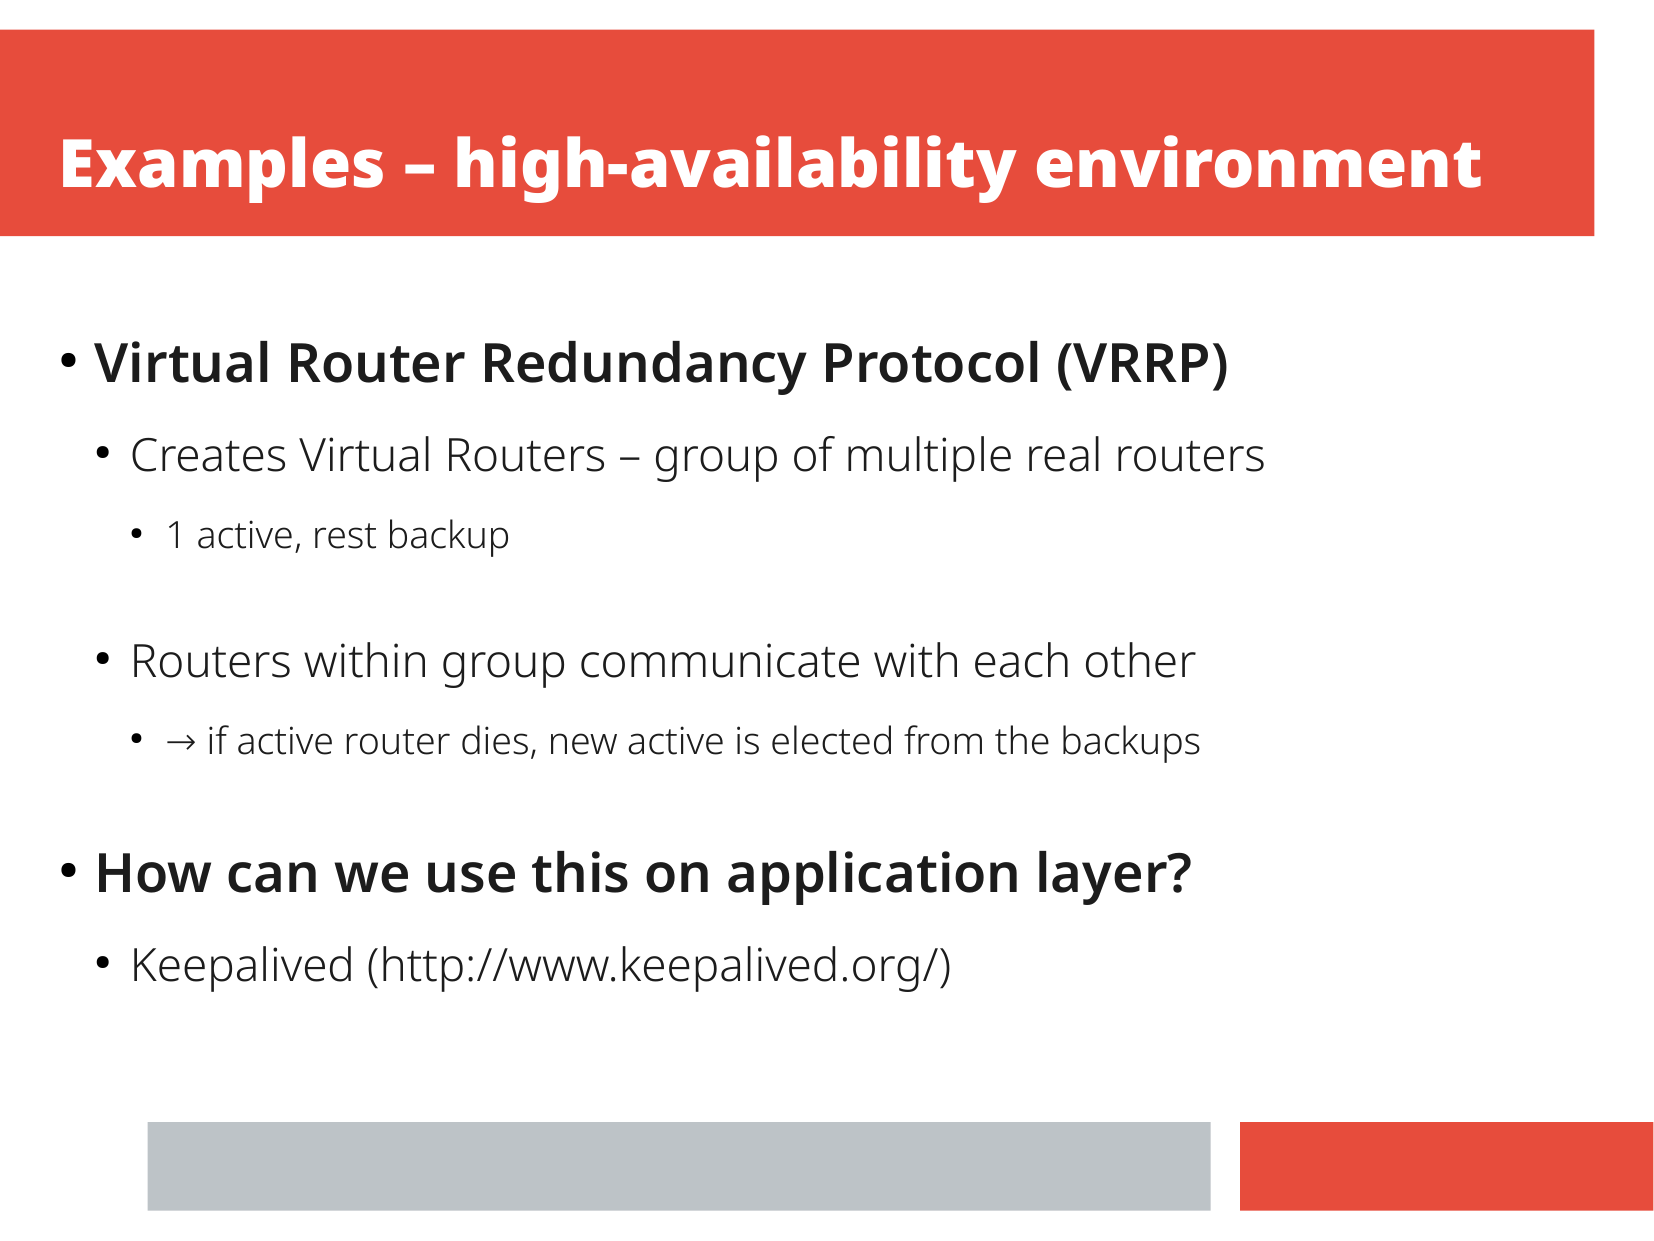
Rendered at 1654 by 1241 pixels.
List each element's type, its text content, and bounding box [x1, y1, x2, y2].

title Examples – high-availability environment [59, 59, 1595, 207]
list Virtual Router Redundancy Protocol (VRRP) Creates Virtual Routers – group of multiple real routers 1 active, rest backup Routers within group communicate with each other → if active router dies, new active is elected from the backups How can we use this on application layer? Keepalived (http://www.keepalived.org/) [59, 324, 1565, 1093]
